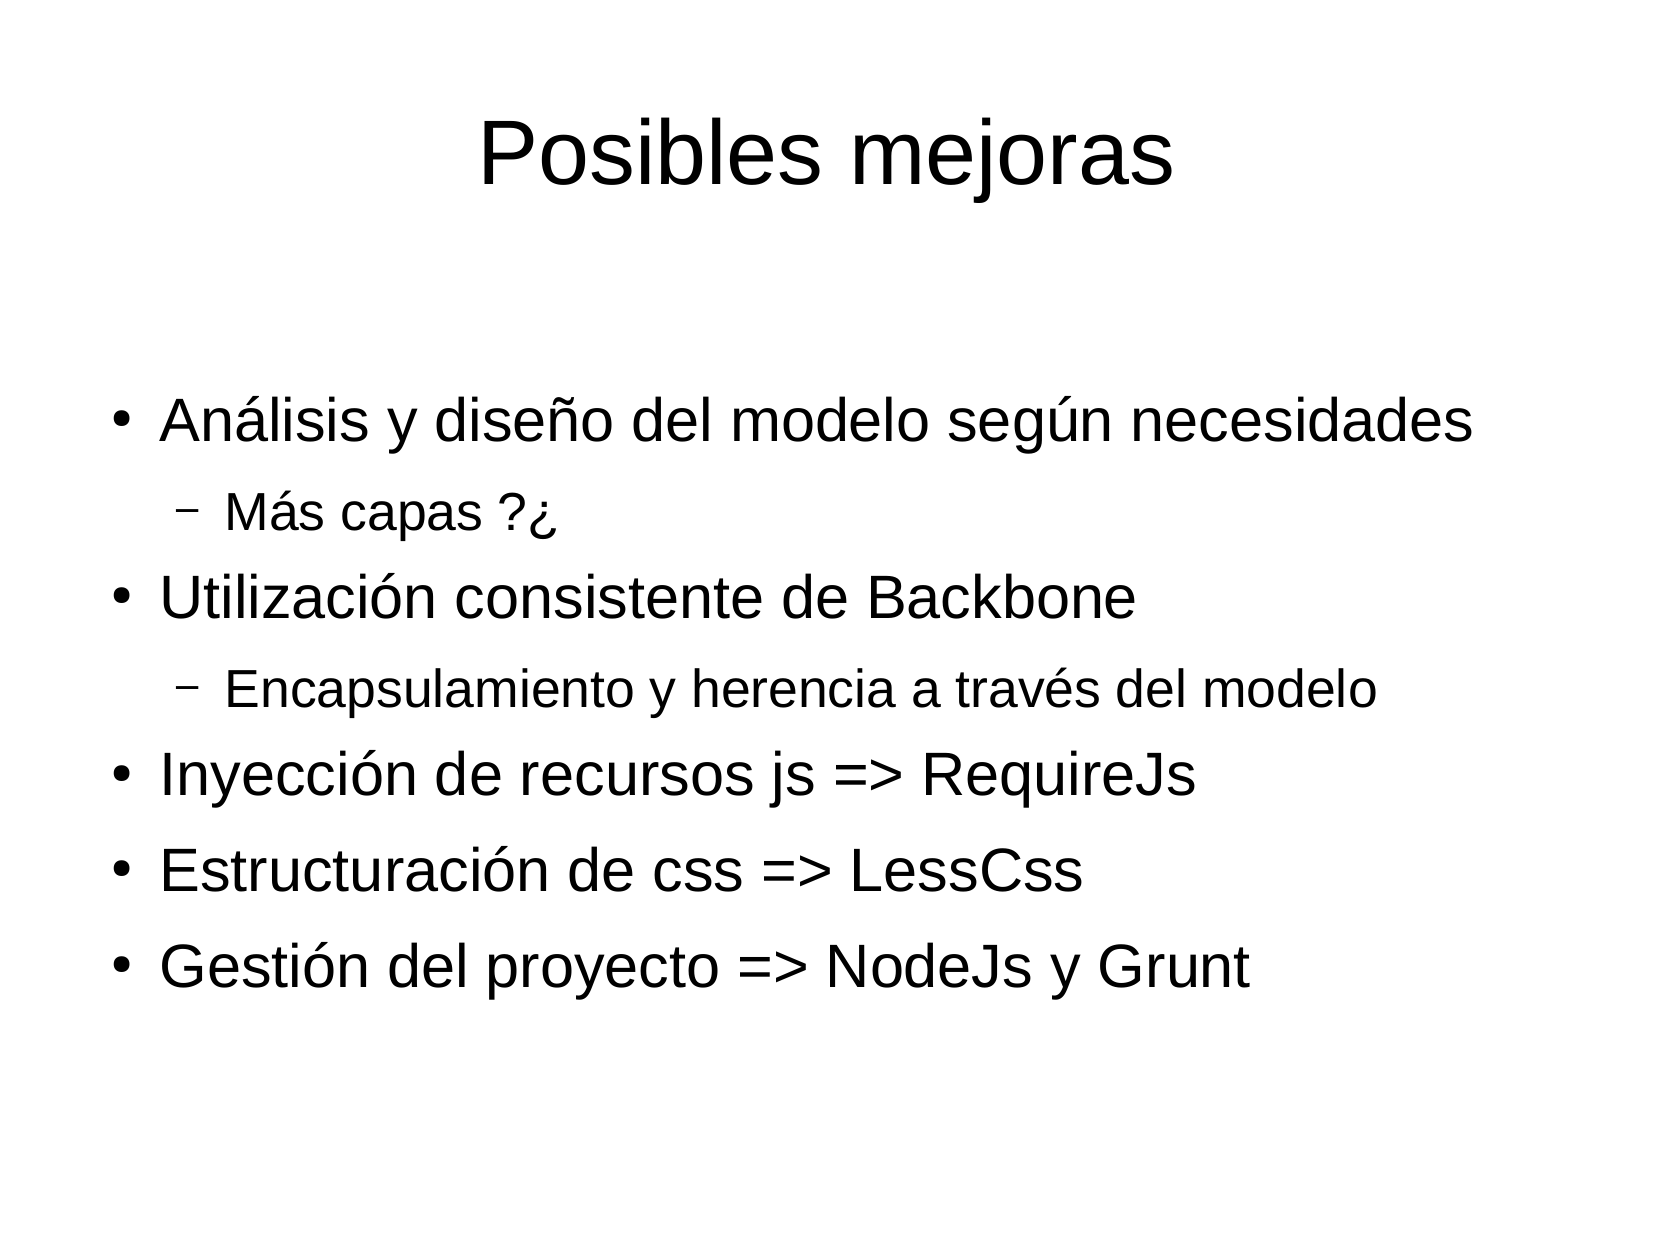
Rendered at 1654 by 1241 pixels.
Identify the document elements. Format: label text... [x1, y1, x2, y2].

title Posibles mejoras [82, 49, 1571, 257]
list Análisis y diseño del modelo según necesidades Más capas ?¿ Utilización consistente de Backbone Encapsulamiento y herencia a través del modelo Inyección de recursos js => RequireJs Estructuración de css => LessCss Gestión del proyecto => NodeJs y Grunt [94, 290, 1583, 1010]
